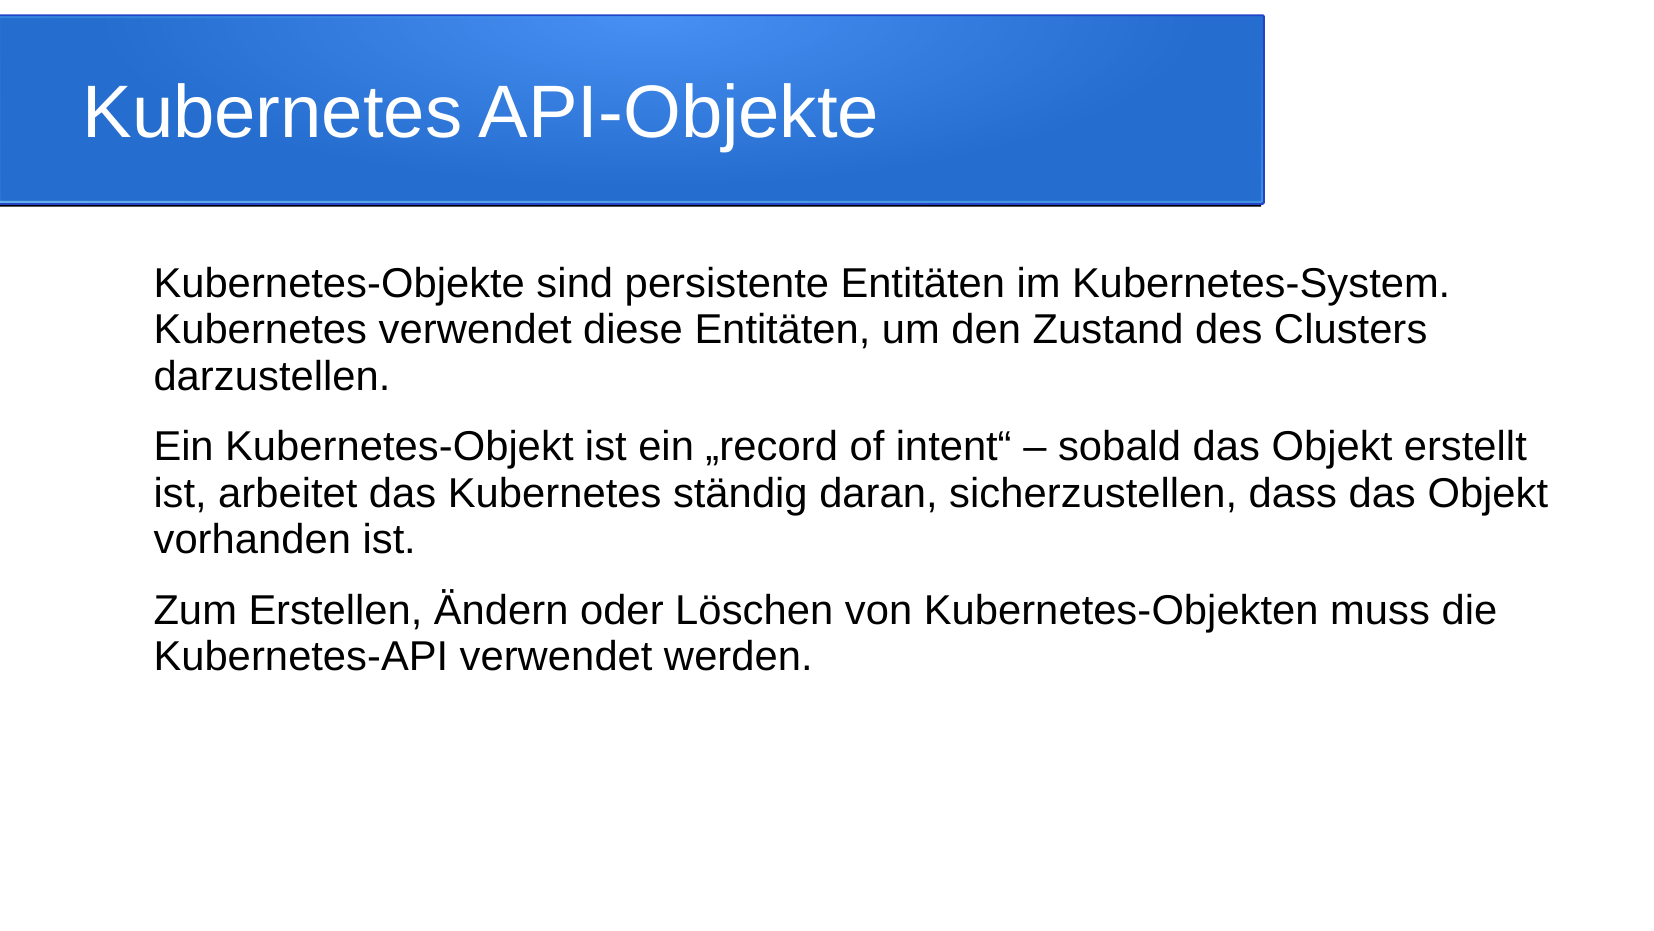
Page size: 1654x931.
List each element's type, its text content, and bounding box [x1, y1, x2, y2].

title Kubernetes API-Objekte [82, 35, 1235, 189]
list Kubernetes-Objekte sind persistente Entitäten im Kubernetes-System. Kubernetes verwendet diese Entitäten, um den Zustand des Clusters darzustellen. Ein Kubernetes-Objekt ist ein „record of intent“ – sobald das Objekt erstellt ist, arbeitet das Kubernetes ständig daran, sicherzustellen, dass das Objekt vorhanden ist. Zum Erstellen, Ändern oder Löschen von Kubernetes-Objekten muss die Kubernetes-API verwendet werden. [82, 259, 1571, 800]
